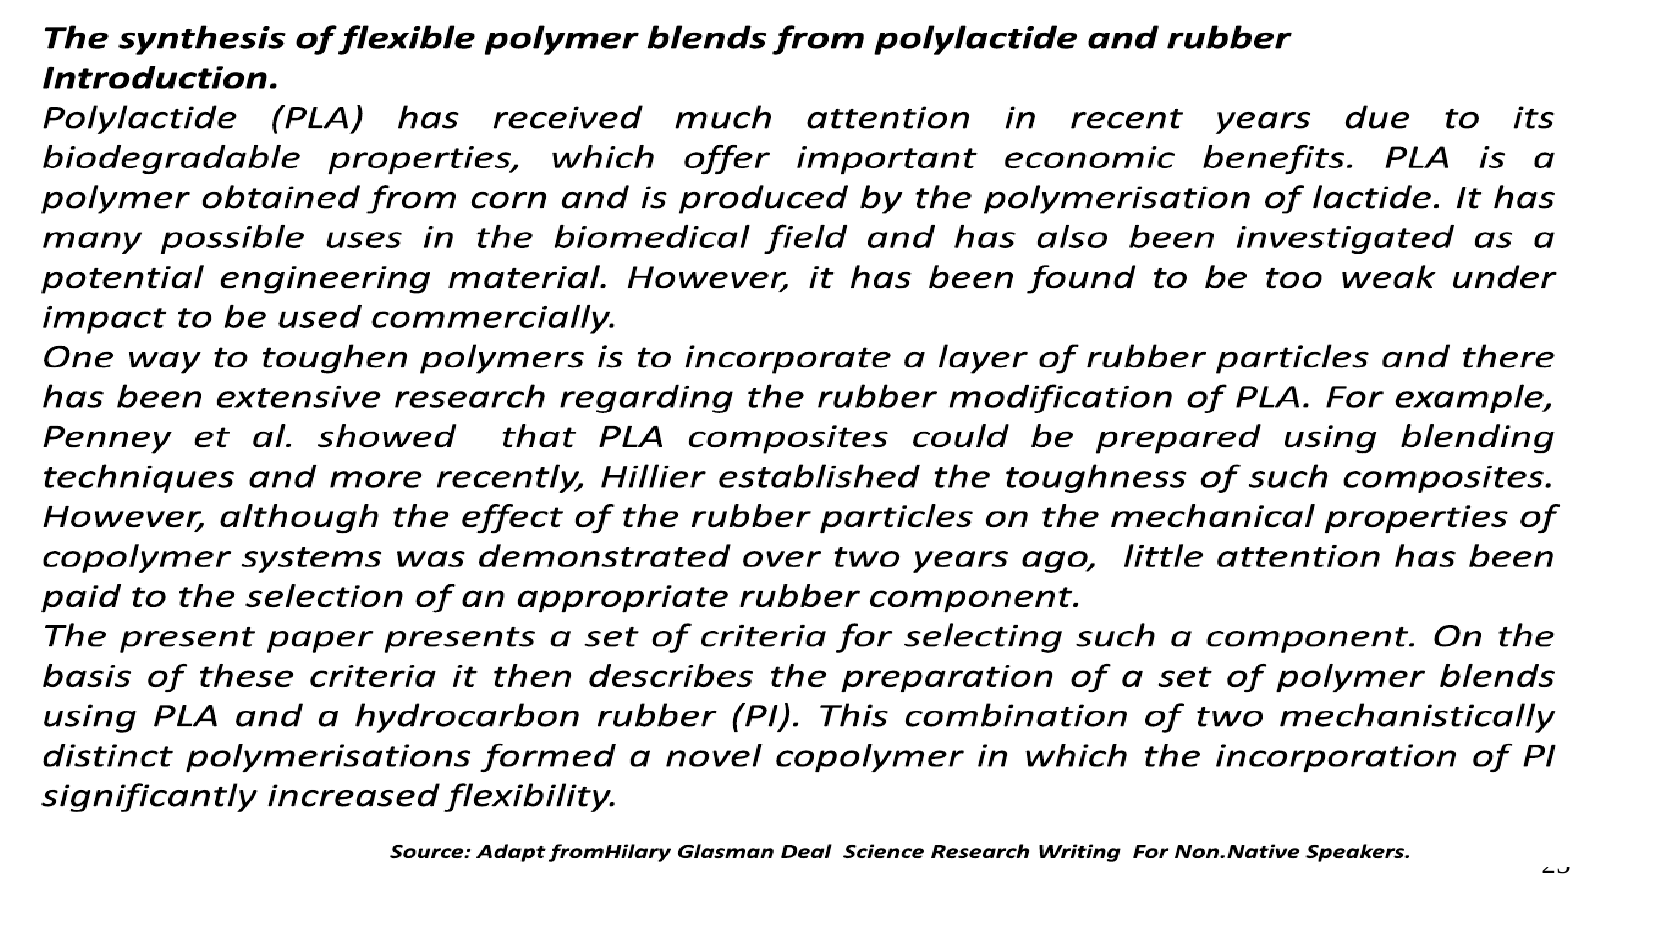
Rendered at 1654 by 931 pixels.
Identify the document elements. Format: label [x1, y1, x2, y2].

picture [32, 22, 1576, 867]
